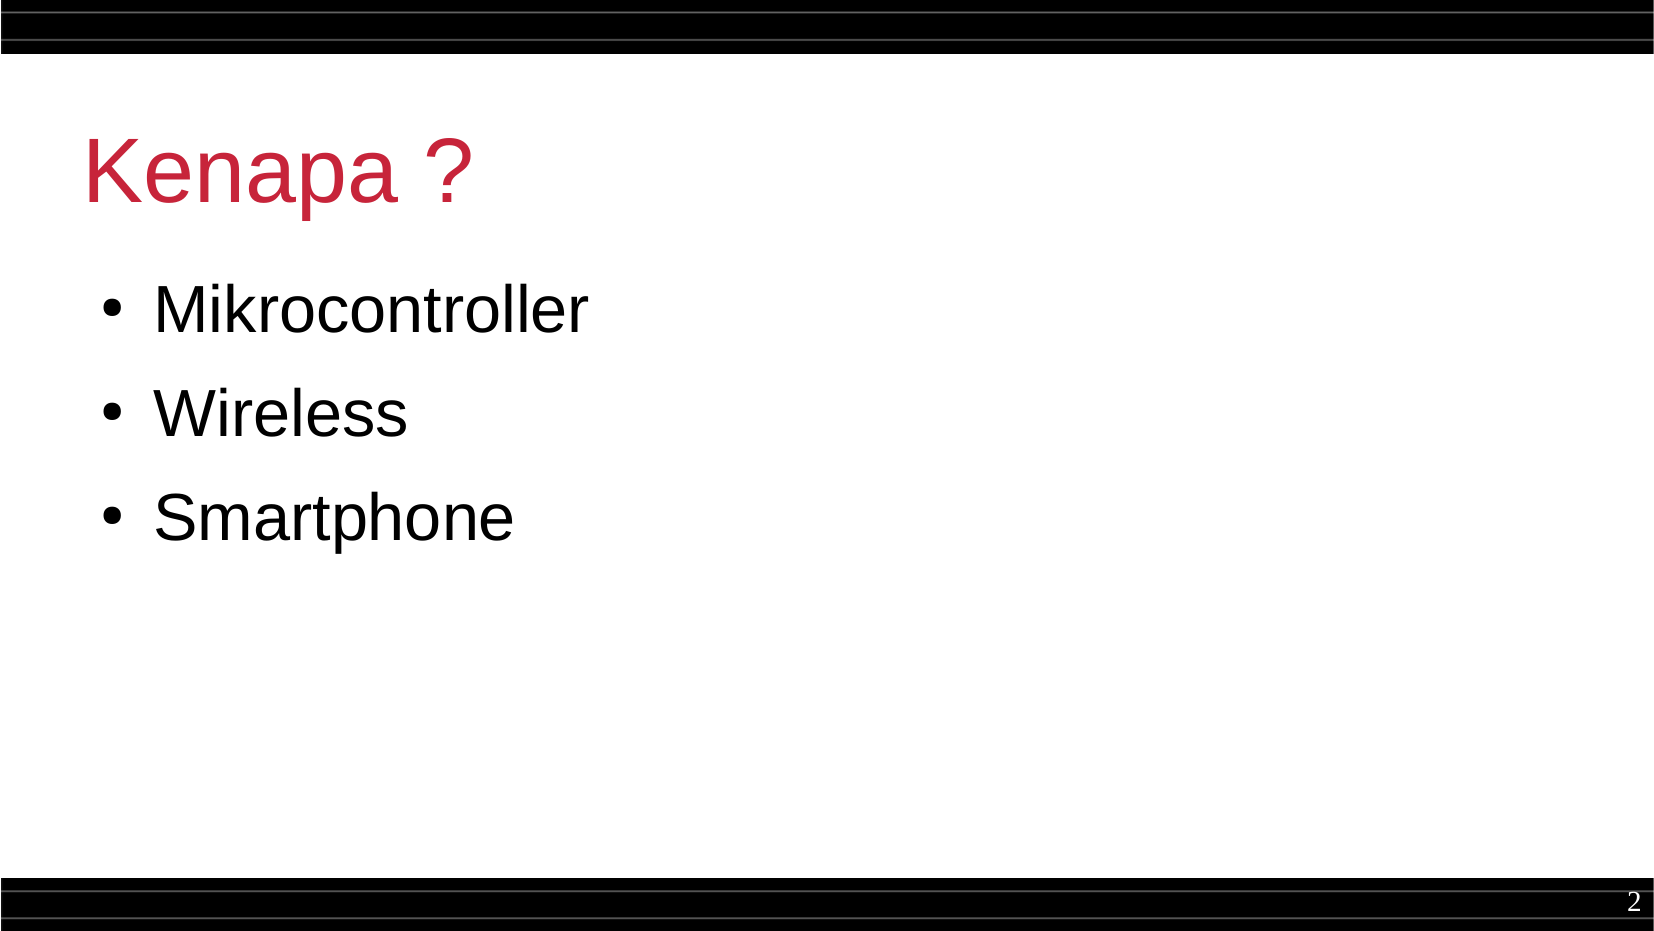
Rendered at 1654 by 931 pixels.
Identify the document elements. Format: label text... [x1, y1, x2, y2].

picture [1, 878, 1654, 931]
title Kenapa ? [82, 92, 1571, 249]
list Mikrocontroller Wireless Smartphone [82, 271, 1571, 851]
picture [1, 0, 1654, 54]
